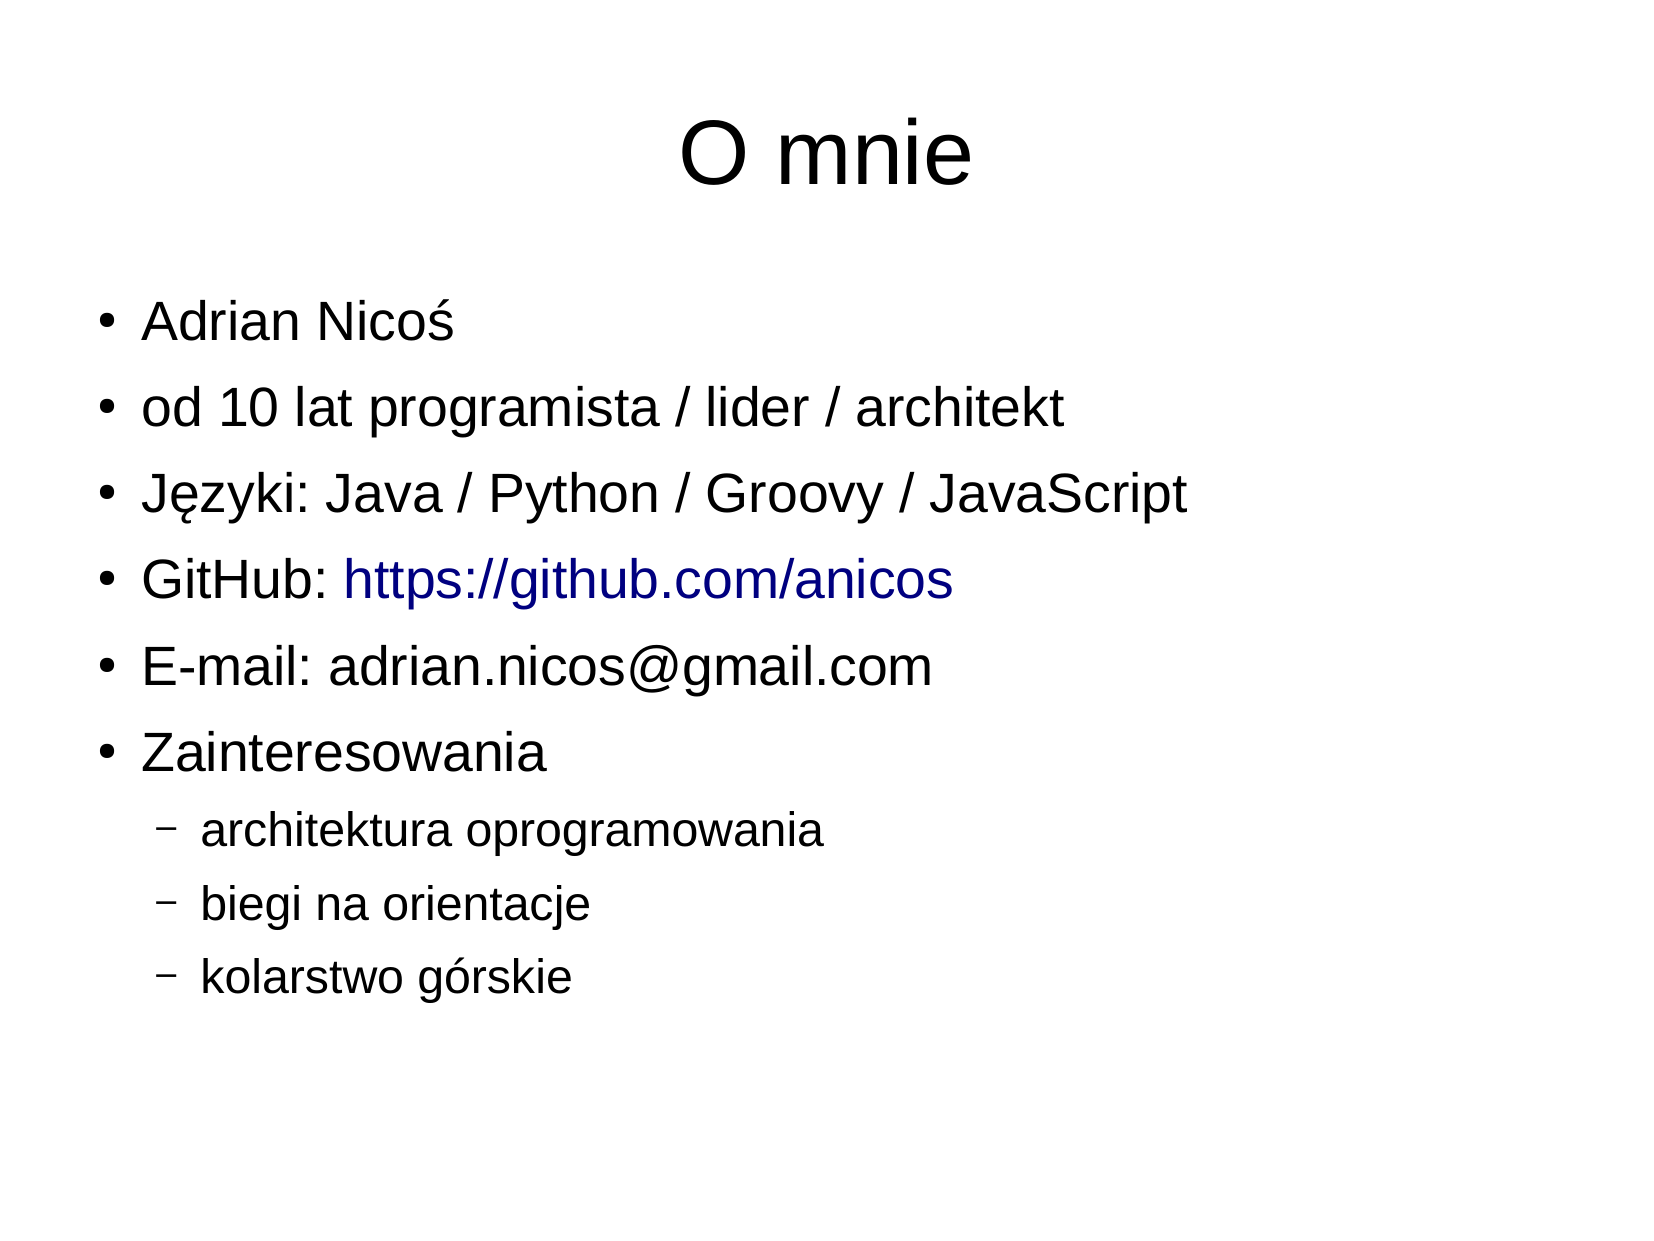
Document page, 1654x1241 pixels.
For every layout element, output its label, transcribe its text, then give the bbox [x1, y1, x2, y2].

title O mnie [82, 49, 1571, 257]
list Adrian Nicoś od 10 lat programista / lider / architekt Języki: Java / Python / Groovy / JavaScript GitHub: https://github.com/anicos E-mail: adrian.nicos@gmail.com Zainteresowania architektura oprogramowania biegi na orientacje kolarstwo górskie [82, 290, 1571, 1010]
